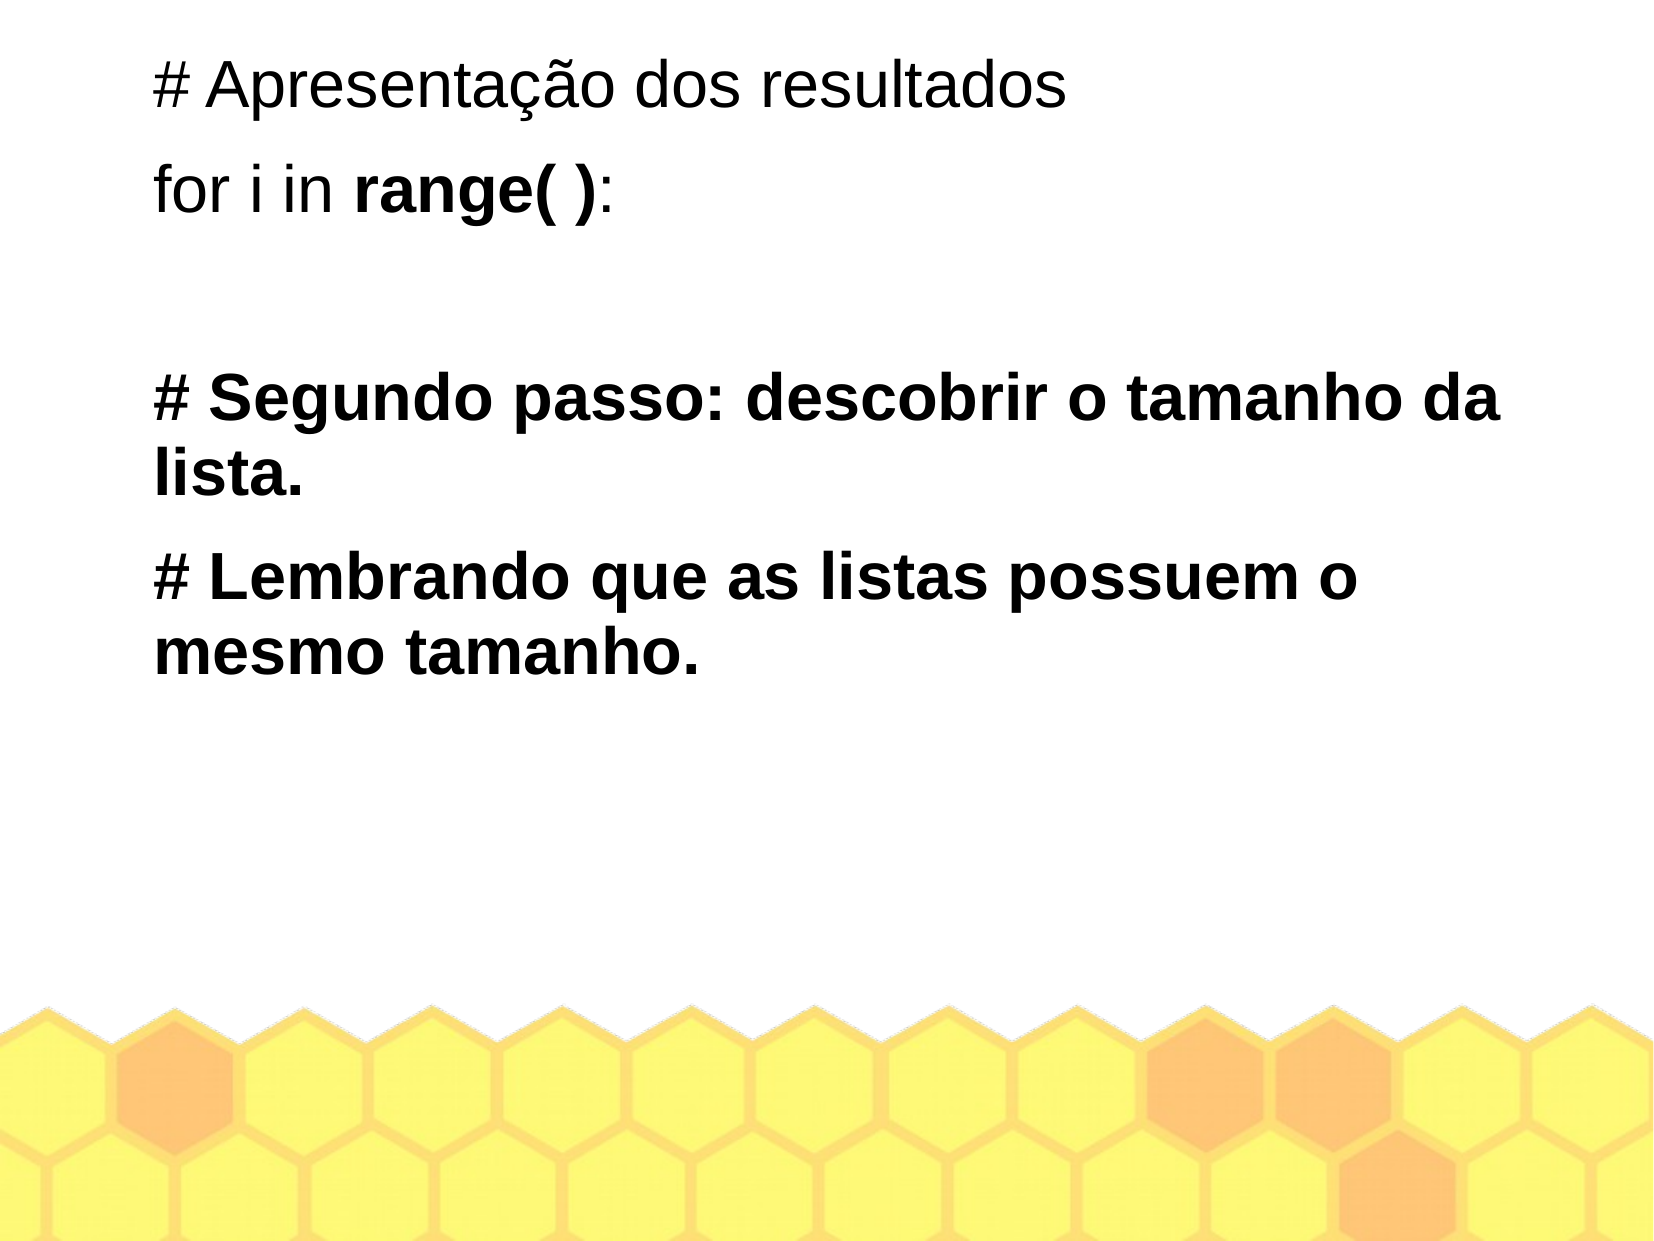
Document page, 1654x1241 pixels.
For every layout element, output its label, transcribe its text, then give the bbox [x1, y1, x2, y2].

picture [0, 1001, 1654, 1241]
list # Apresentação dos resultados for i in range( ): # Segundo passo: descobrir o tamanho da lista. # Lembrando que as listas possuem o mesmo tamanho. [82, 47, 1571, 1205]
